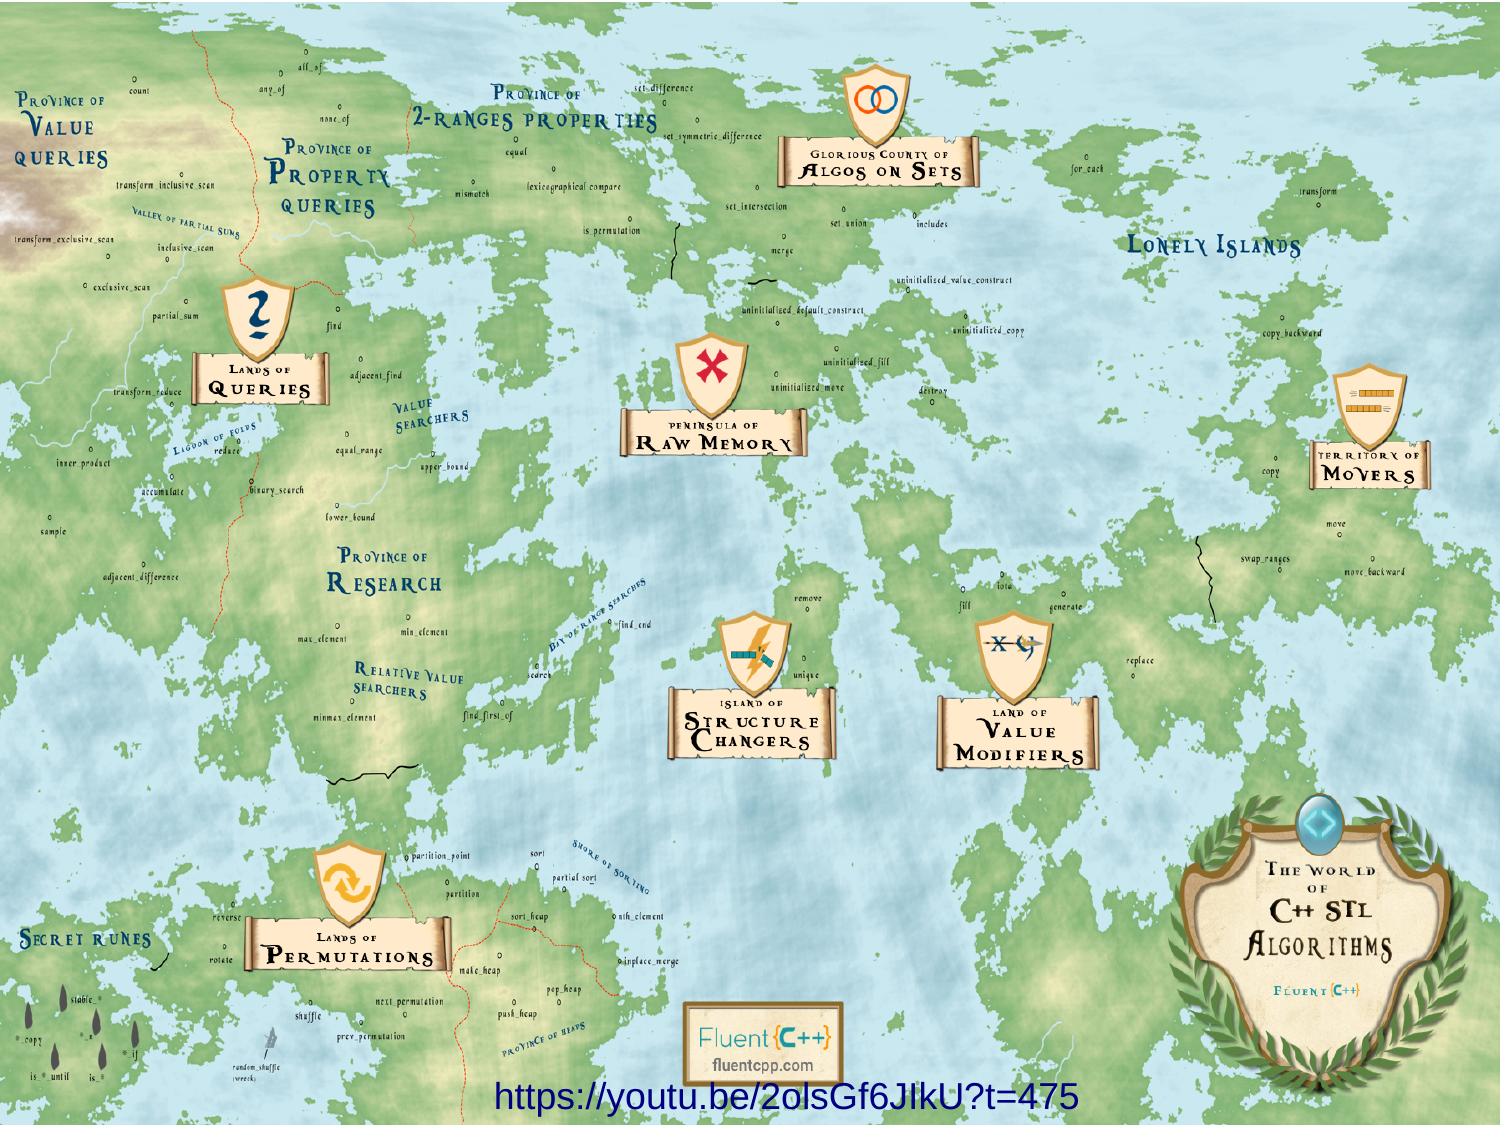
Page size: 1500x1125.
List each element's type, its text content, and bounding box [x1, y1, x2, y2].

text_box https://youtu.be/2olsGf6JIkU?t=475 [479, 1068, 1096, 1125]
picture [0, 2, 1500, 1125]
